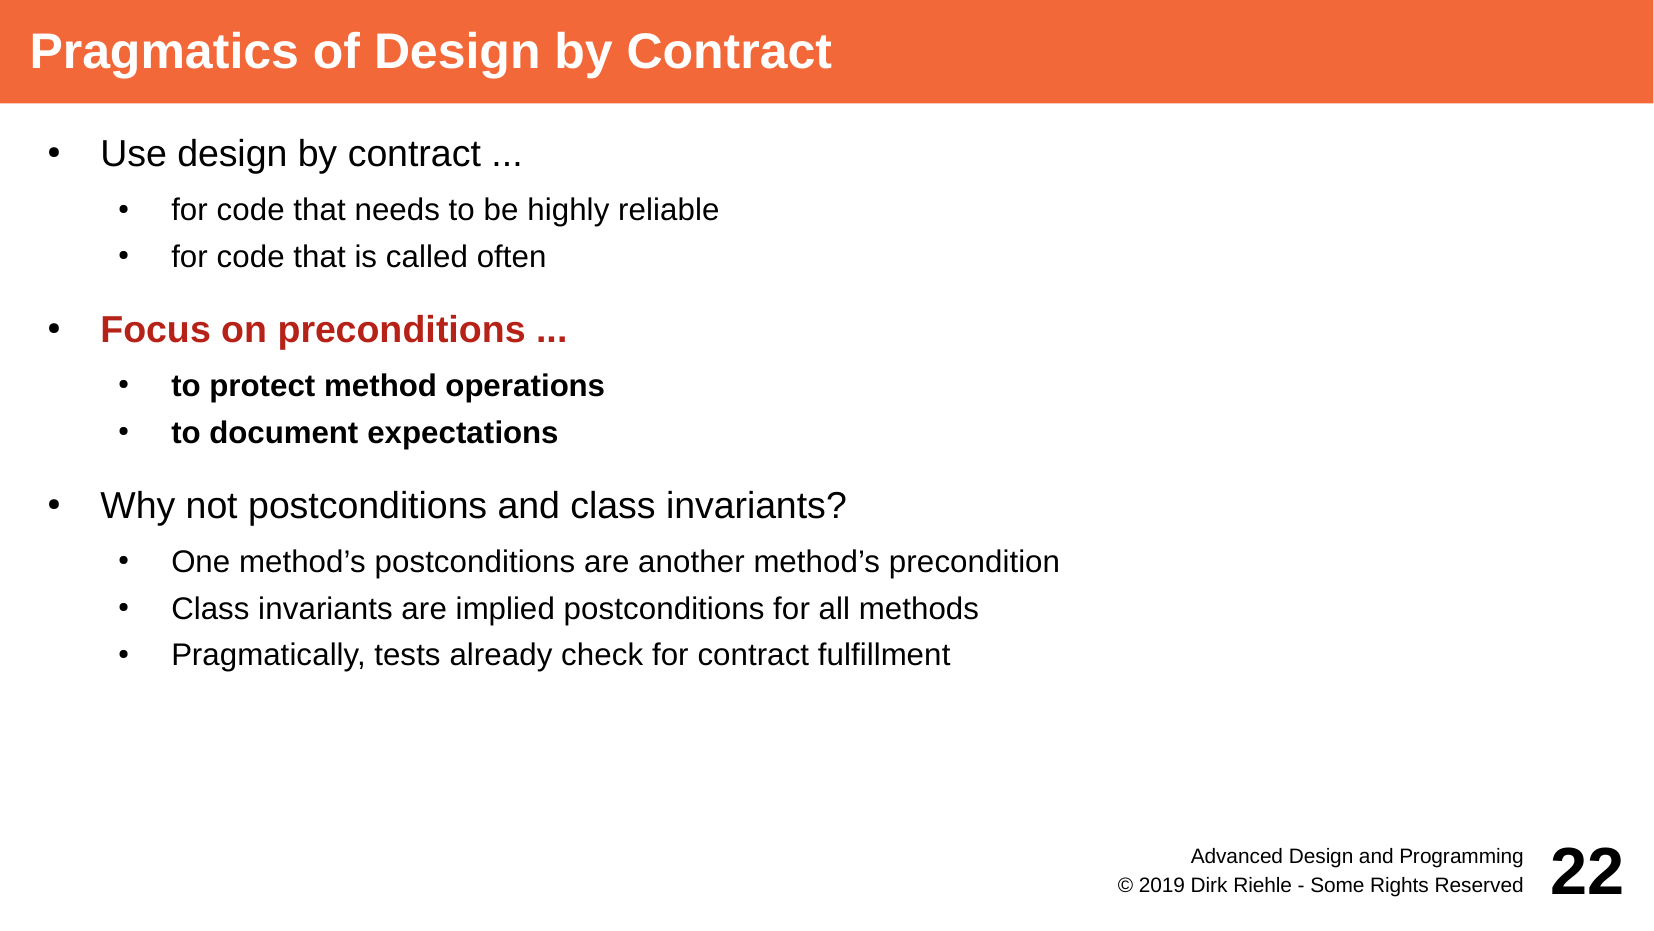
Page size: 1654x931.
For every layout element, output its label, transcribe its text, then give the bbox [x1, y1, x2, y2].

list Use design by contract ... for code that needs to be highly reliable for code that is called often Focus on preconditions ... to protect method operations to document expectations Why not postconditions and class invariants? One method’s postconditions are another method’s precondition Class invariants are implied postconditions for all methods Pragmatically, tests already check for contract fulfillment [29, 132, 1625, 813]
title Pragmatics of Design by Contract [0, 0, 1654, 104]
